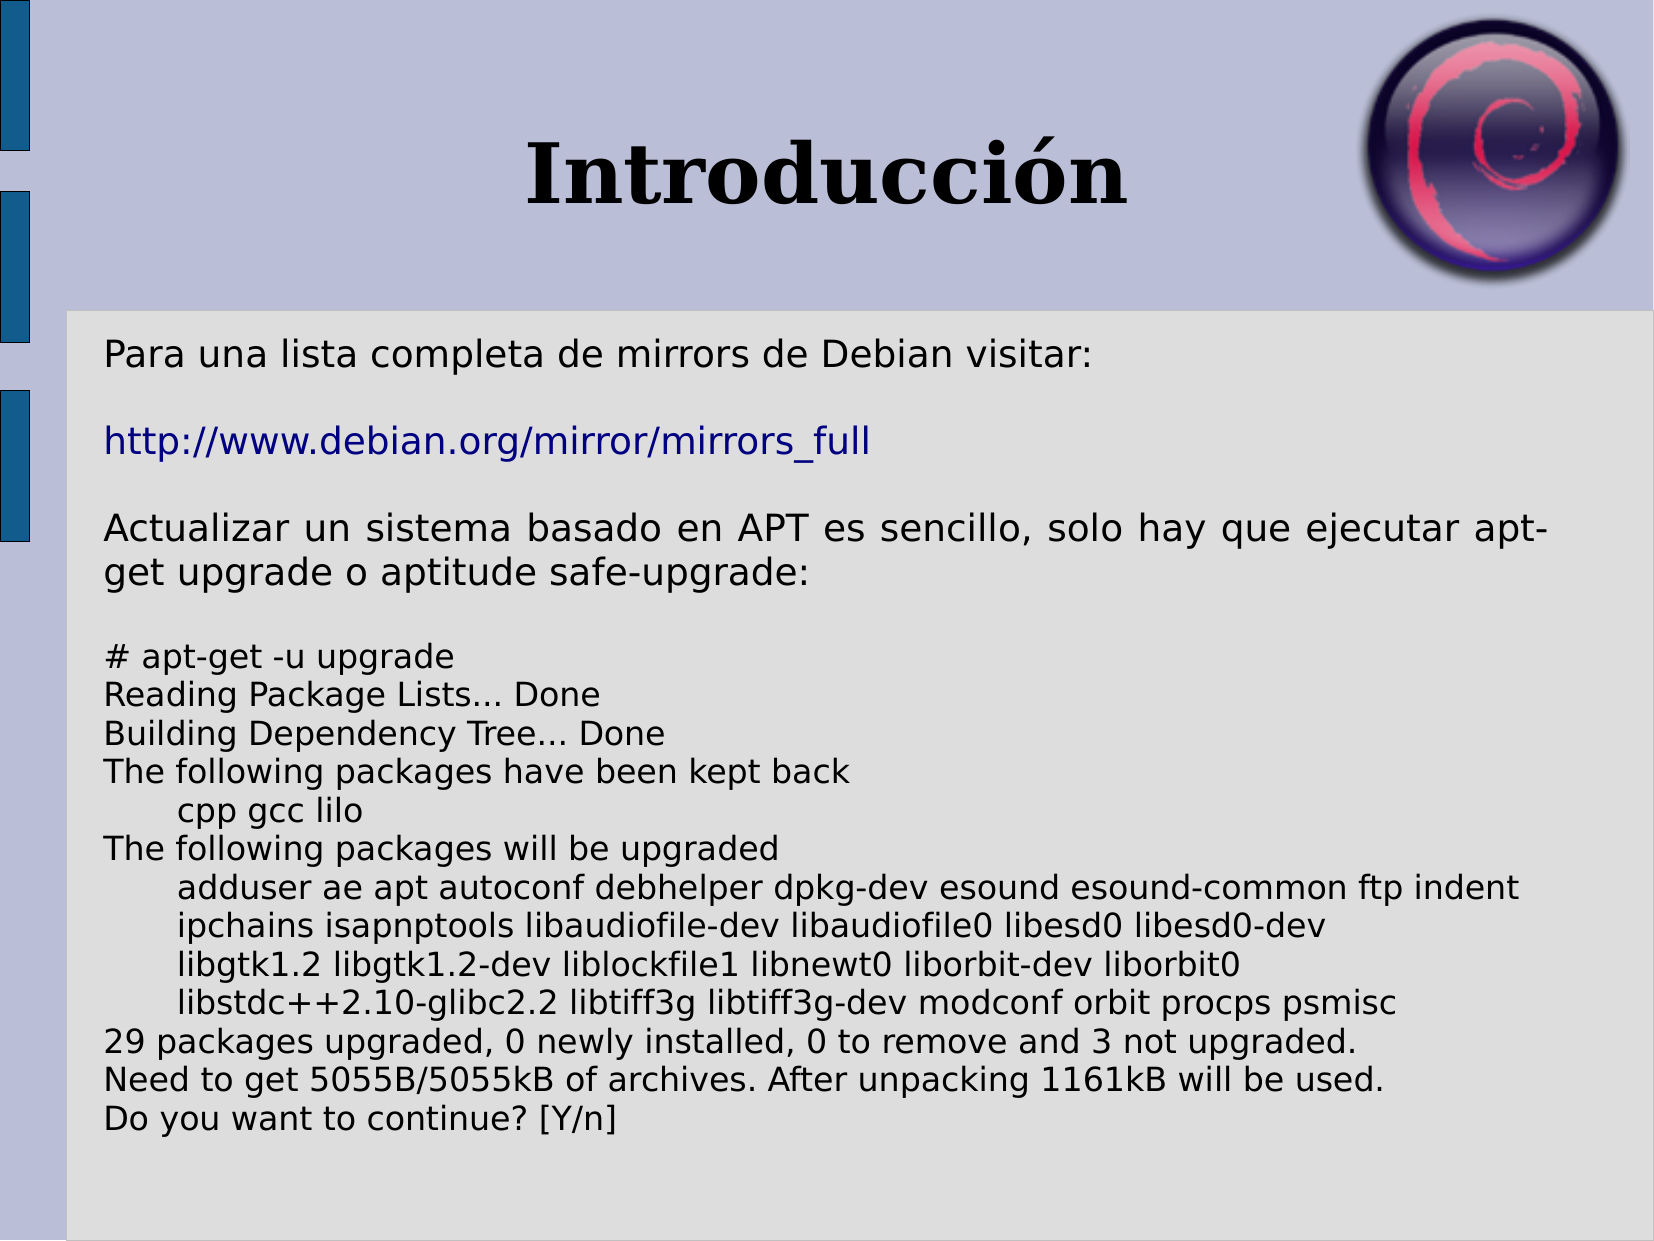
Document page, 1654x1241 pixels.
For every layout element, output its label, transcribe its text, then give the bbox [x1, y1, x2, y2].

picture [1334, 5, 1630, 302]
text_box Para una lista completa de mirrors de Debian visitar: http://www.debian.org/mirror/mirrors_full Actualizar un sistema basado en APT es sencillo, solo hay que ejecutar apt-get upgrade o aptitude safe-upgrade: # apt-get -u upgrade Reading Package Lists... Done Building Dependency Tree... Done The following packages have been kept back cpp gcc lilo The following packages will be upgraded adduser ae apt autoconf debhelper dpkg-dev esound esound-common ftp indent ipchains isapnptools libaudiofile-dev libaudiofile0 libesd0 libesd0-dev libgtk1.2 libgtk1.2-dev liblockfile1 libnewt0 liborbit-dev liborbit0 libstdc++2.10-glibc2.2 libtiff3g libtiff3g-dev modconf orbit procps psmisc 29 packages upgraded, 0 newly installed, 0 to remove and 3 not upgraded. Need to get 5055B/5055kB of archives. After unpacking 1161kB will be used. Do you want to continue? [Y/n] [88, 325, 1565, 1241]
text_box Introducción [59, 118, 1334, 231]
